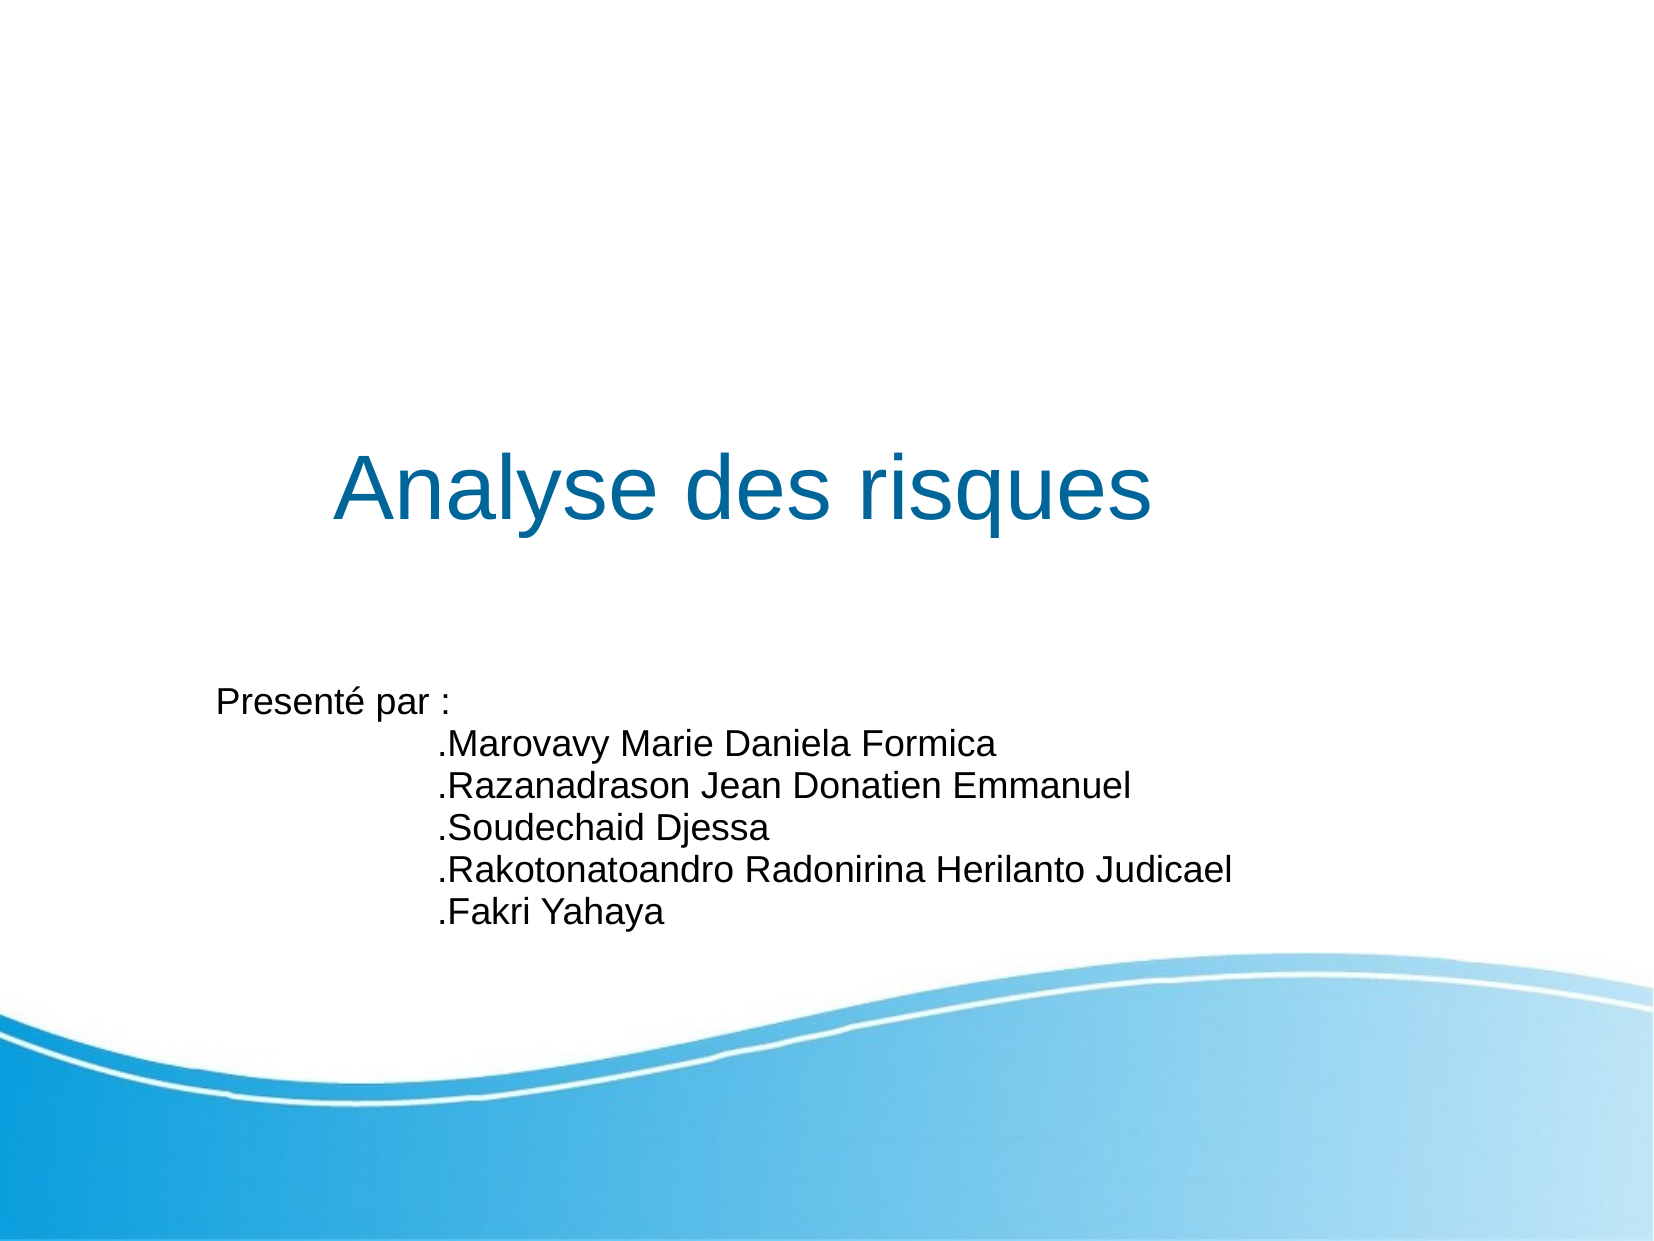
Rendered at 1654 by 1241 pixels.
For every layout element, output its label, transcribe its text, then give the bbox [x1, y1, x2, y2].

text_box Presenté par : .Marovavy Marie Daniela Formica .Razanadrason Jean Donatien Emmanuel .Soudechaid Djessa .Rakotonatoandro Radonirina Herilanto Judicael .Fakri Yahaya [200, 673, 1465, 940]
picture [0, 952, 1654, 1241]
title Analyse des risques [0, 384, 1489, 592]
